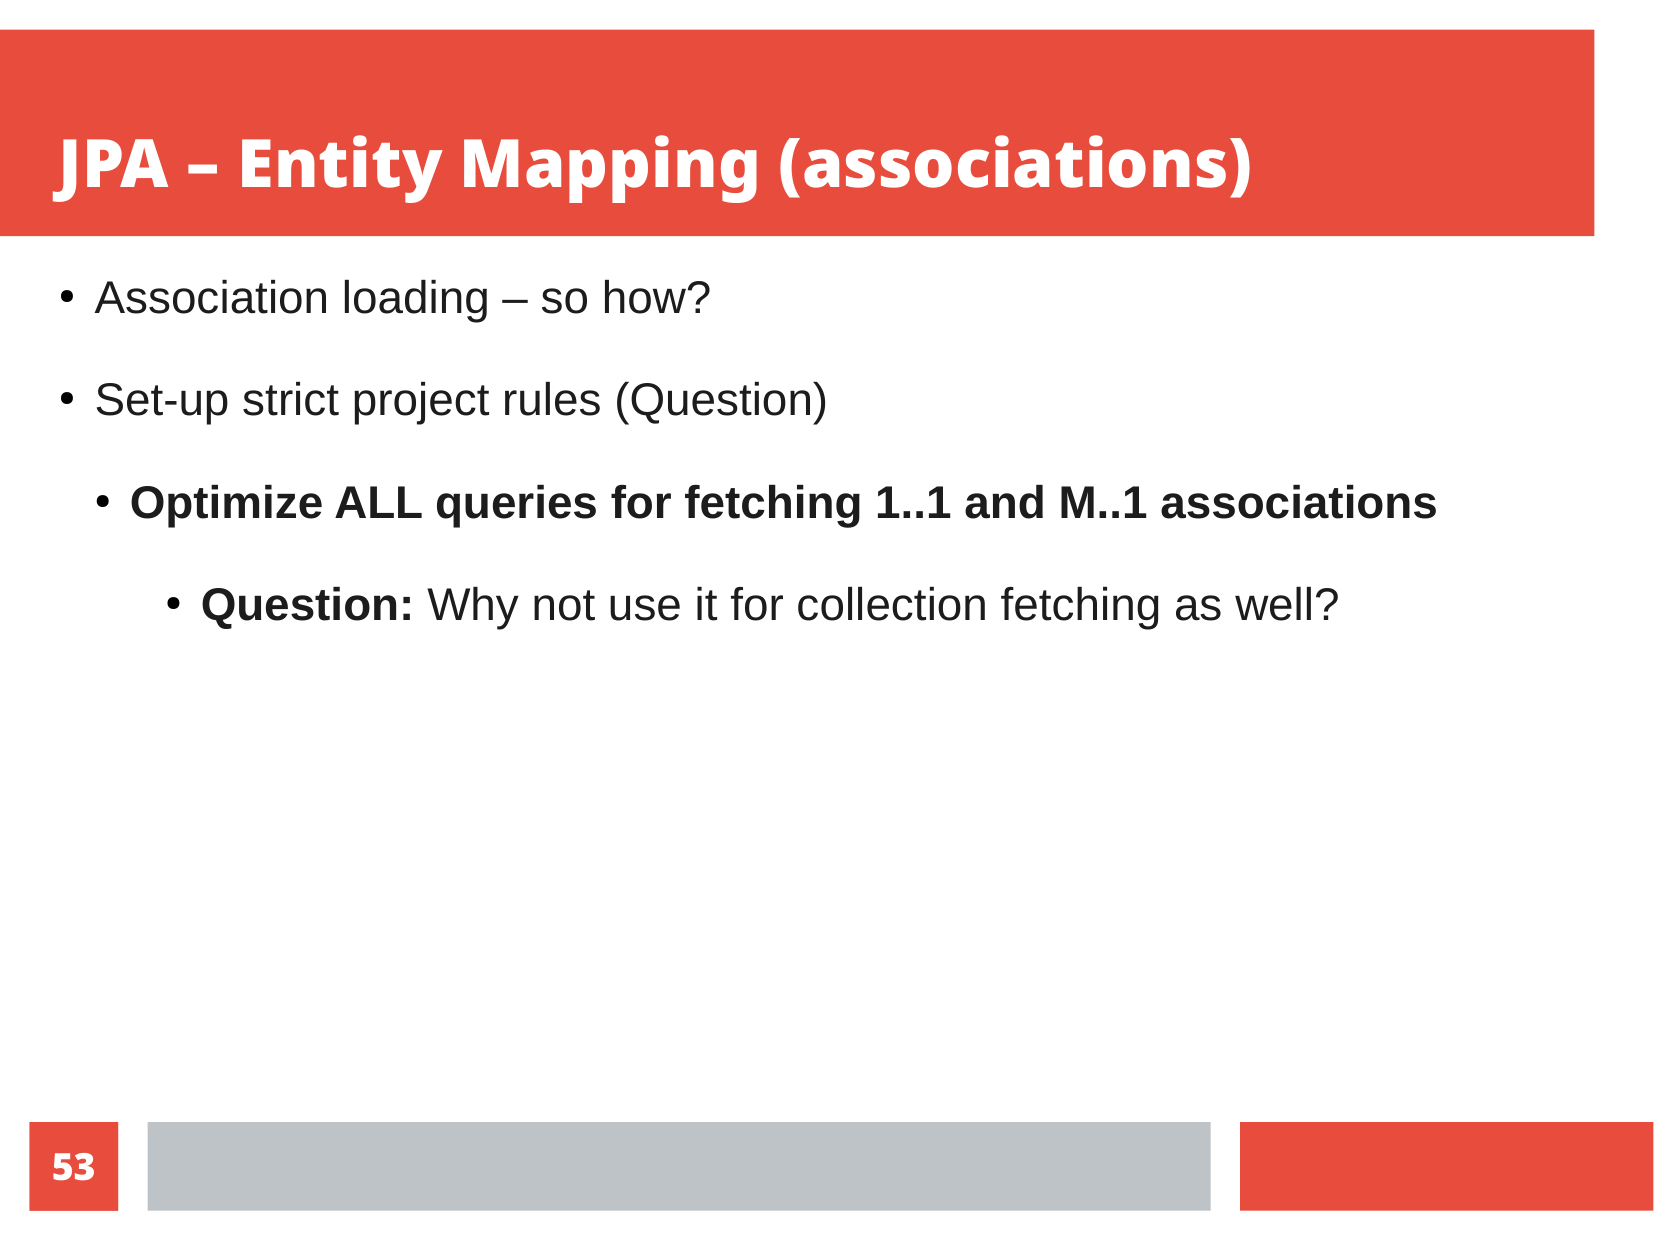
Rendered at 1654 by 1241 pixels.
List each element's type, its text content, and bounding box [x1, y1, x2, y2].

subtitle Association loading – so how? Set-up strict project rules (Question) Optimize ALL queries for fetching 1..1 and M..1 associations Question: Why not use it for collection fetching as well? [59, 271, 1595, 1040]
title JPA – Entity Mapping (associations) [59, 59, 1595, 207]
